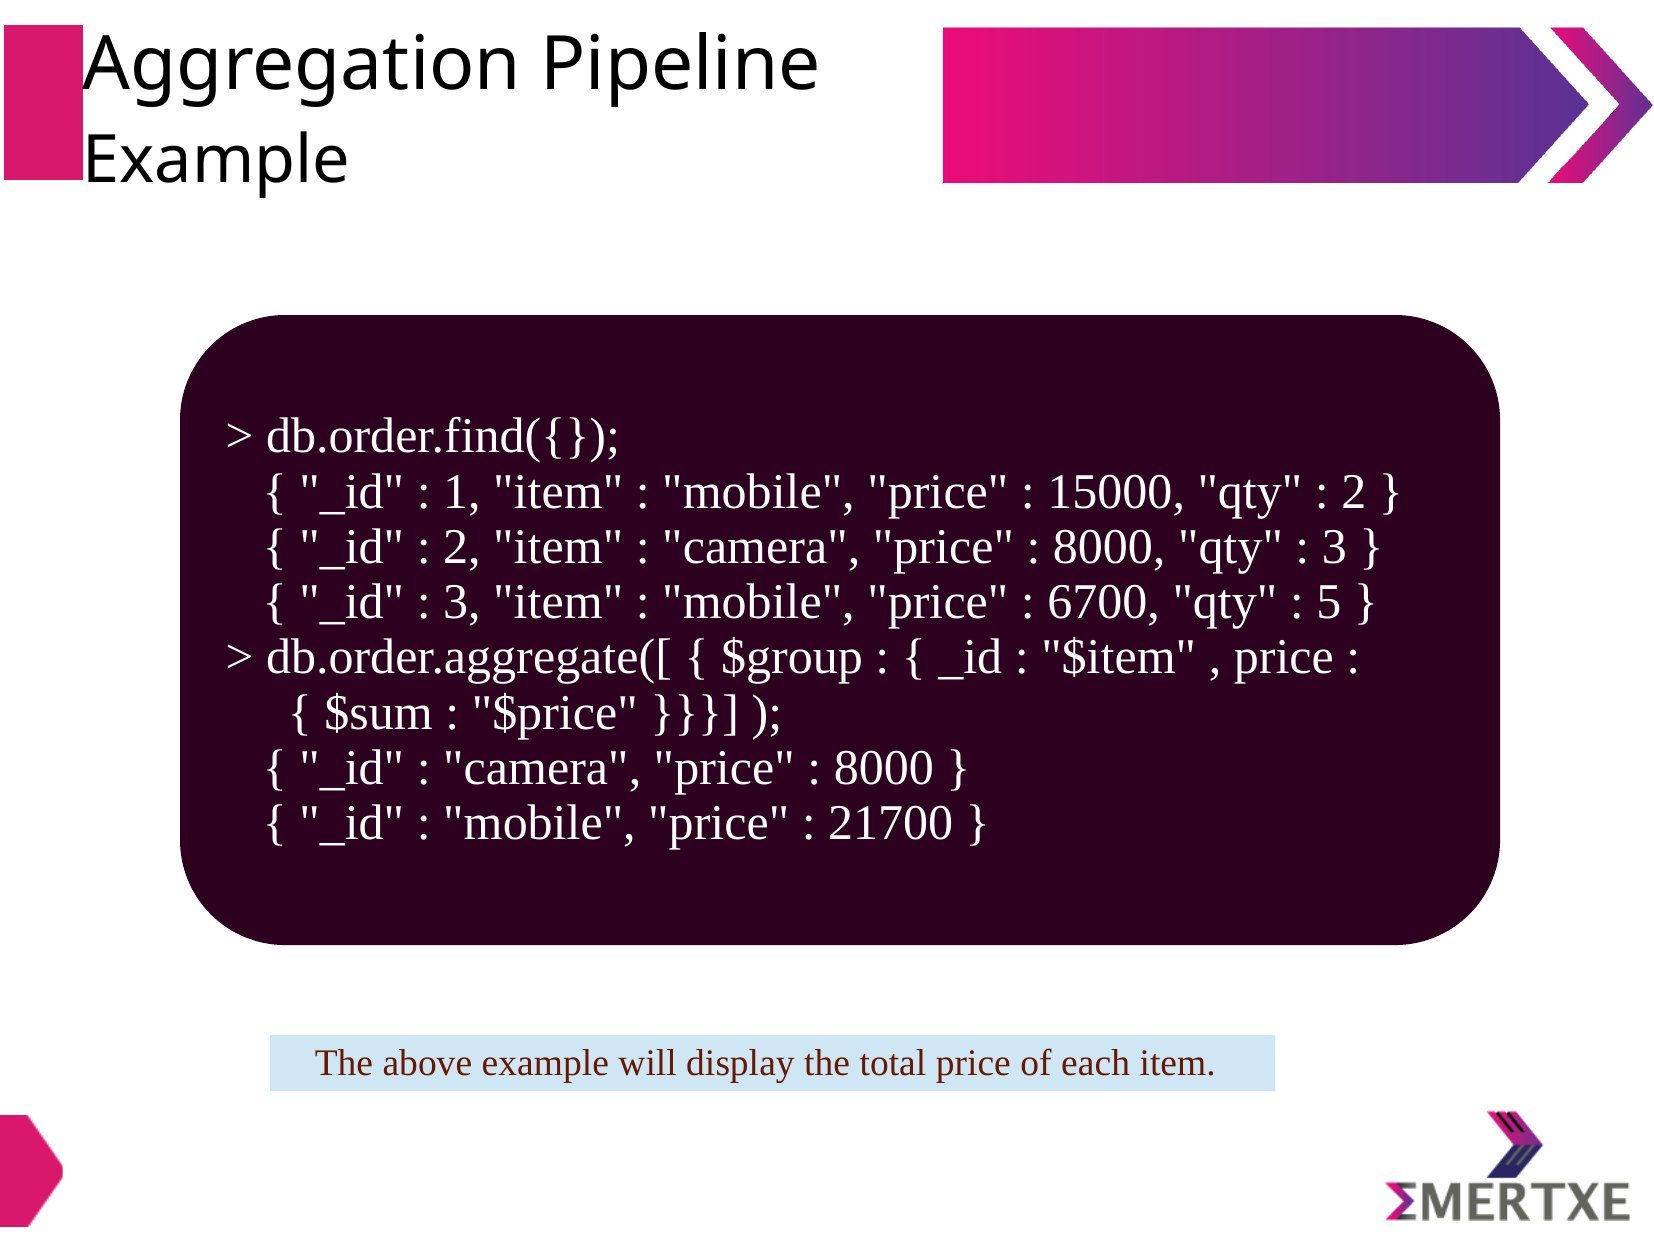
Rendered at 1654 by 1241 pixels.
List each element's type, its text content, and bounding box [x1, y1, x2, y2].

text_box The above example will display the total price of each item. [300, 1035, 1351, 1092]
picture [1571, 27, 1653, 183]
text_box [270, 1035, 300, 1092]
text_box > db.order.find({}); { "_id" : 1, "item" : "mobile", "price" : 15000, "qty" : 2 } { "_id" : 2, "item" : "camera", "price" : 8000, "qty" : 3 } { "_id" : 3, "item" : "mobile", "price" : 6700, "qty" : 5 } > db.order.aggregate([ { $group : { _id : "$item" , price : { $sum : "$price" }}}] ); { "_id" : "camera", "price" : 8000 } { "_id" : "mobile", "price" : 21700 } [180, 315, 1501, 946]
title Aggregation Pipeline Example [82, 2, 1571, 210]
picture [1385, 1107, 1631, 1221]
